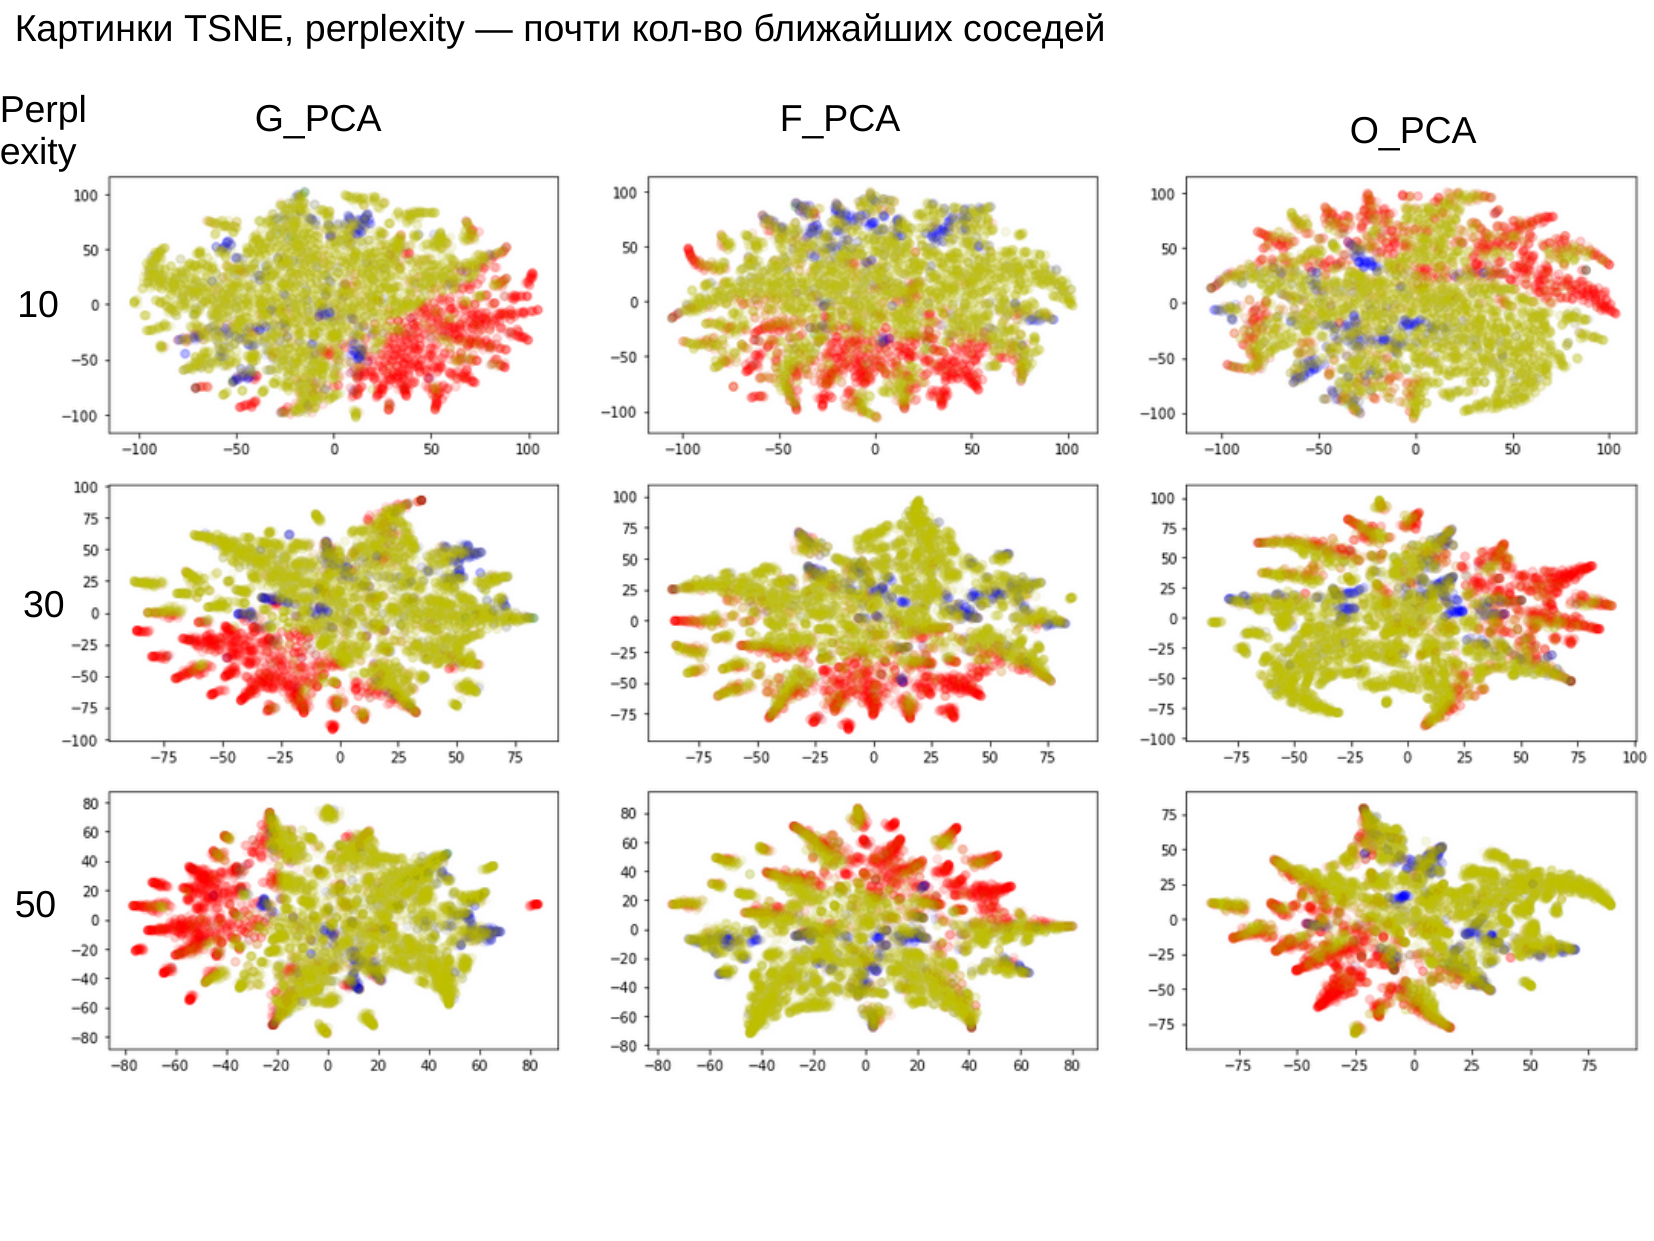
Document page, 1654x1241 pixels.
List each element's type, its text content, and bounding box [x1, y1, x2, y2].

text_box G_PCA [240, 90, 661, 147]
text_box F_PCA [765, 90, 1186, 147]
text_box 30 [8, 576, 166, 676]
picture [47, 164, 1654, 1091]
text_box 10 [2, 275, 160, 375]
text_box Картинки TSNE, perplexity — почти кол-во ближайших соседей [0, 0, 1126, 57]
text_box Perplexity [0, 81, 106, 181]
text_box 50 [0, 876, 157, 976]
text_box O_PCA [1335, 101, 1531, 201]
